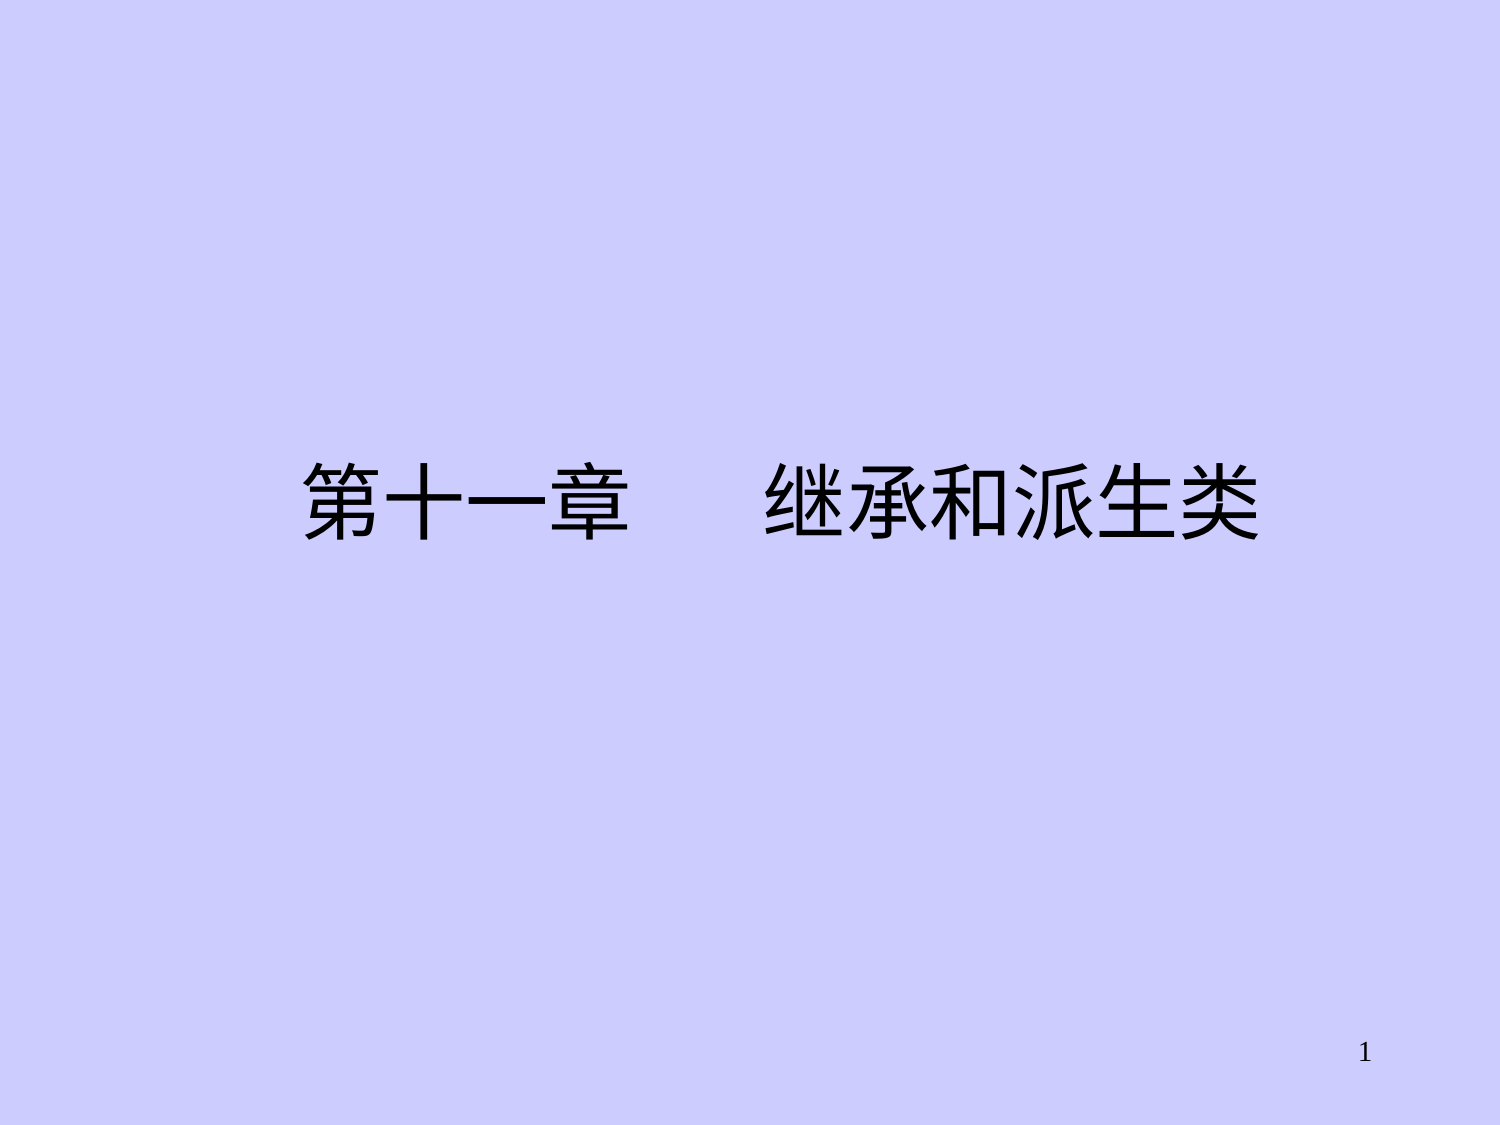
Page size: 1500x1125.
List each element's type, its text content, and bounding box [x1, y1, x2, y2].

text_box 第十一章 继承和派生类 [262, 412, 1301, 558]
text_box <编号> [1074, 1025, 1388, 1101]
